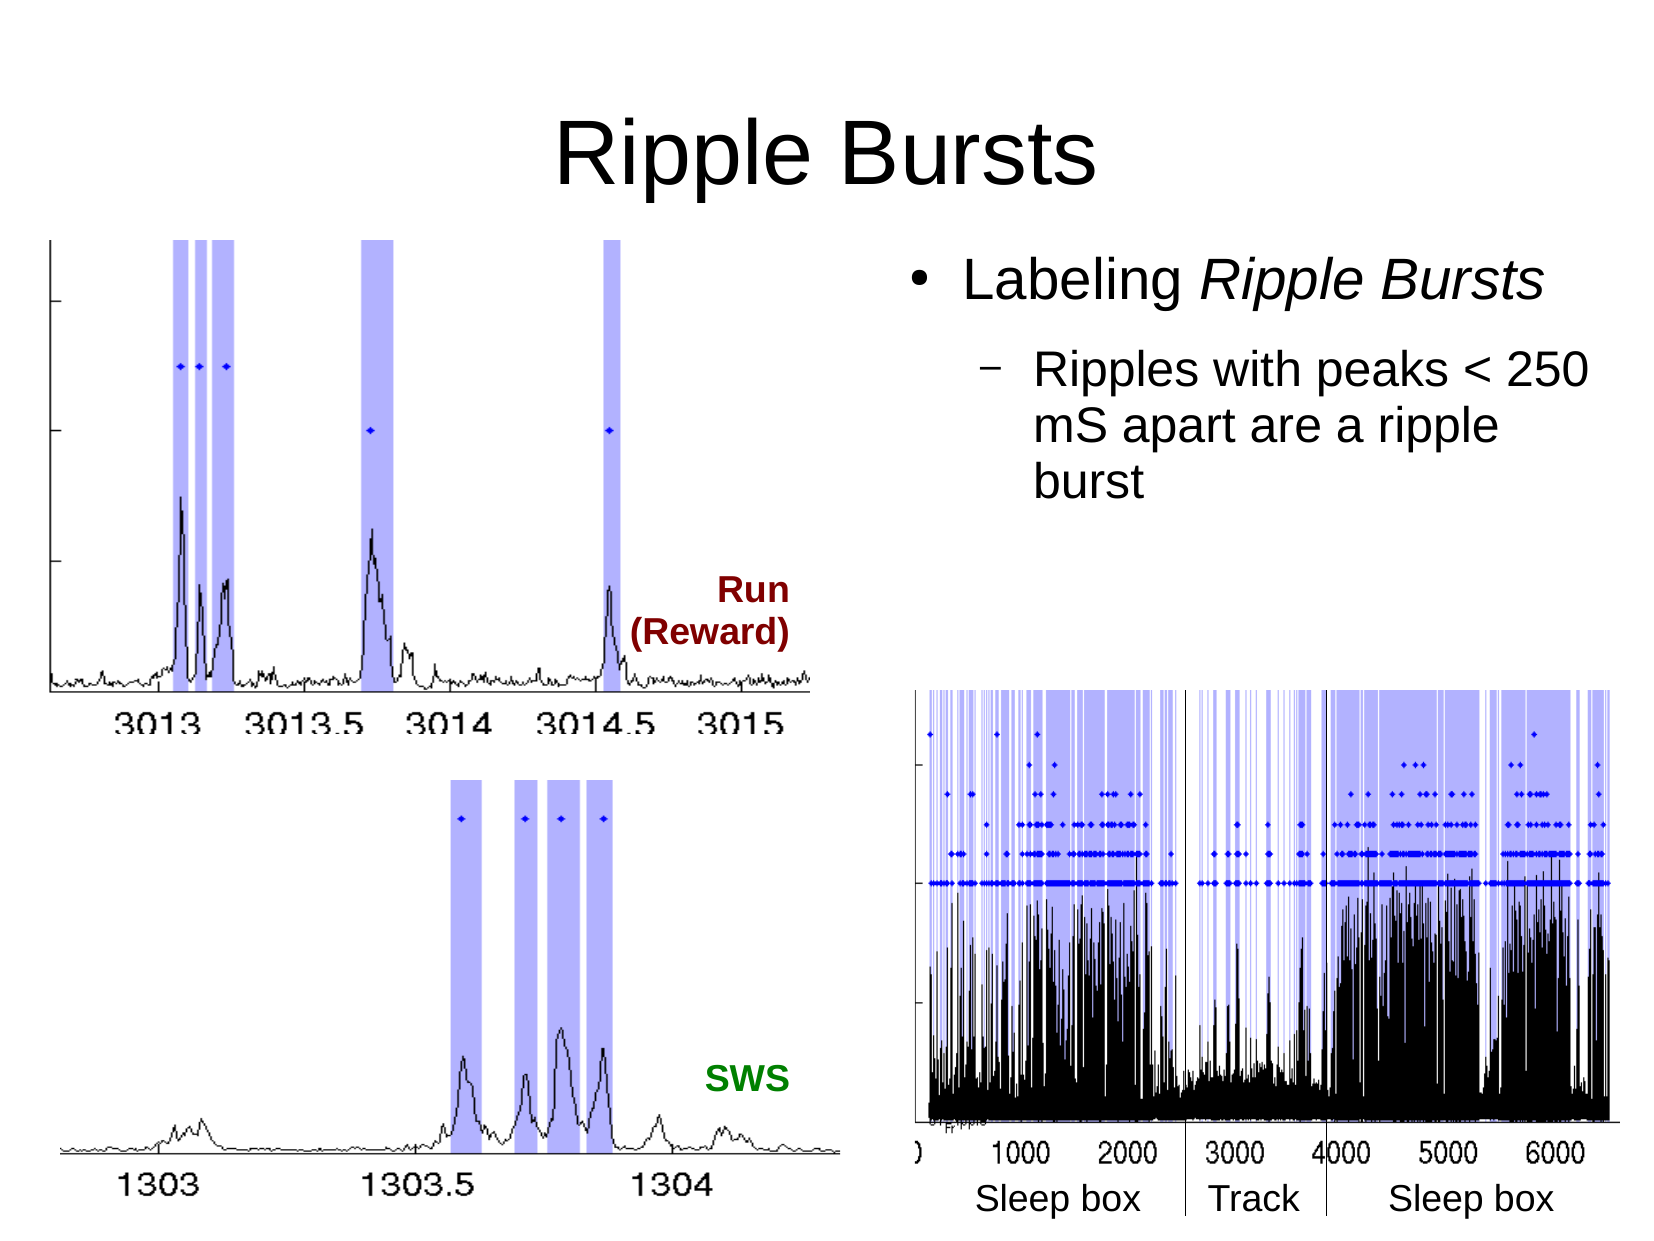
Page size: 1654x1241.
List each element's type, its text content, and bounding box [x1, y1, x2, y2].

picture [914, 690, 1185, 1171]
text_box Sleep box [1373, 1170, 1570, 1227]
text_box Run (Reward) [615, 561, 805, 661]
text_box Sleep box [960, 1170, 1156, 1227]
picture [60, 780, 841, 1201]
list Labeling Ripple Bursts Ripples with peaks < 250 mS apart are a ripple burst [891, 247, 1602, 646]
picture [1186, 690, 1326, 1171]
title Ripple Bursts [82, 49, 1571, 257]
picture [1327, 690, 1621, 1171]
text_box SWS [690, 1050, 806, 1107]
text_box Track [1193, 1170, 1315, 1227]
picture [45, 240, 811, 734]
